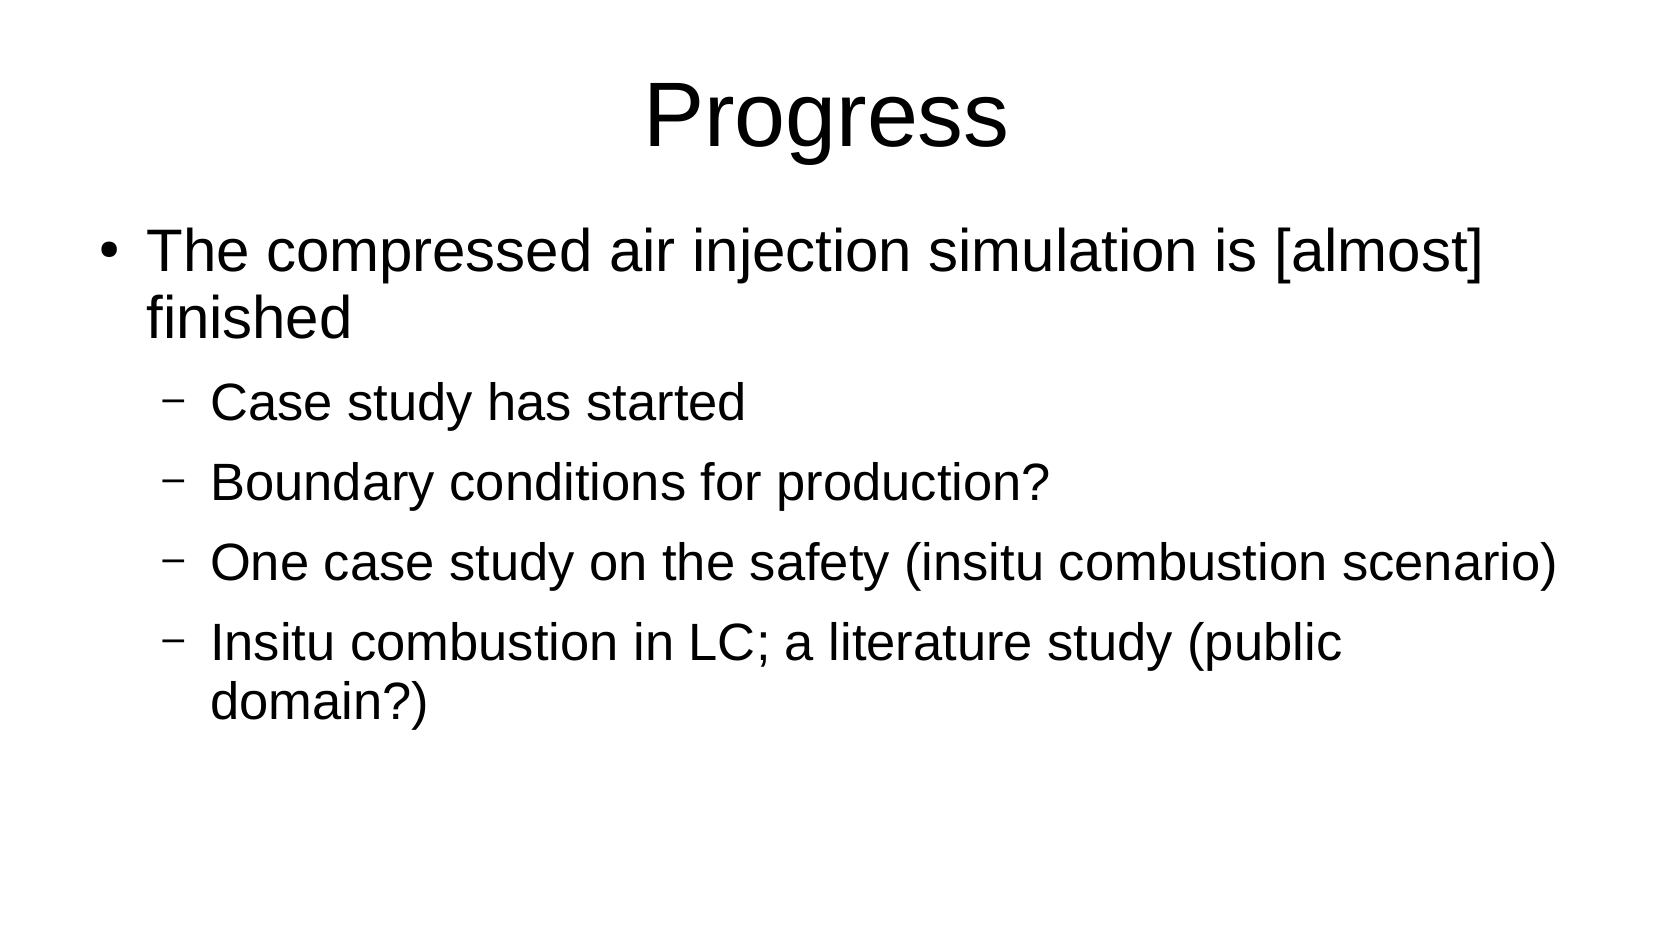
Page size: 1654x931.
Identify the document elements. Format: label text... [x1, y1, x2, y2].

list The compressed air injection simulation is [almost] finished Case study has started Boundary conditions for production? One case study on the safety (insitu combustion scenario) Insitu combustion in LC; a literature study (public domain?) [82, 217, 1571, 758]
title Progress [82, 37, 1571, 193]
